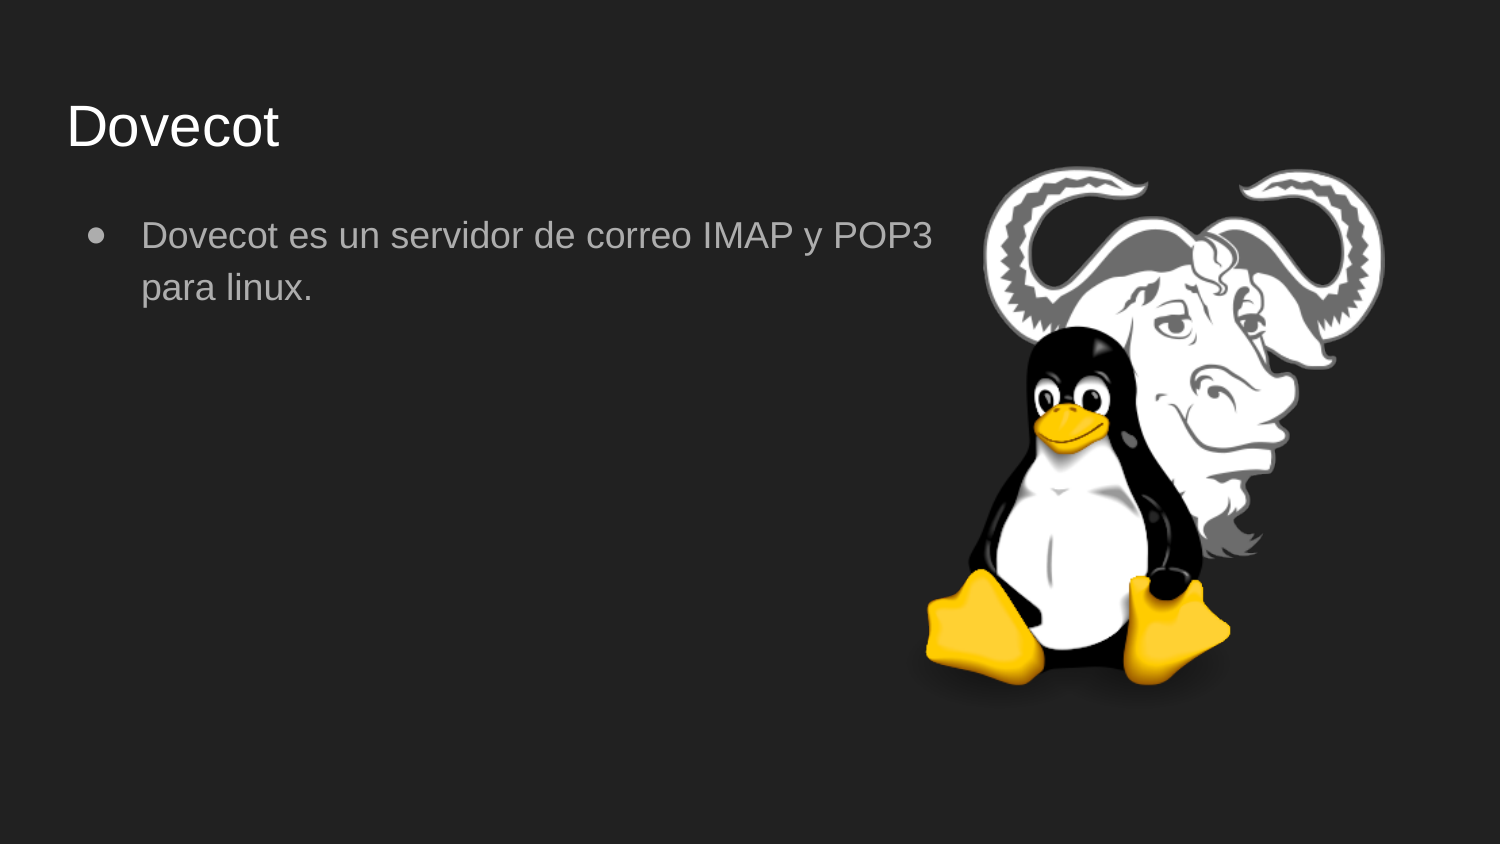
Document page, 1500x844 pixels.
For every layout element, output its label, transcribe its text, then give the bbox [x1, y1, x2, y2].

list Dovecot es un servidor de correo IMAP y POP3 para linux. [51, 189, 969, 750]
picture [906, 166, 1385, 710]
title Dovecot [51, 72, 1449, 167]
